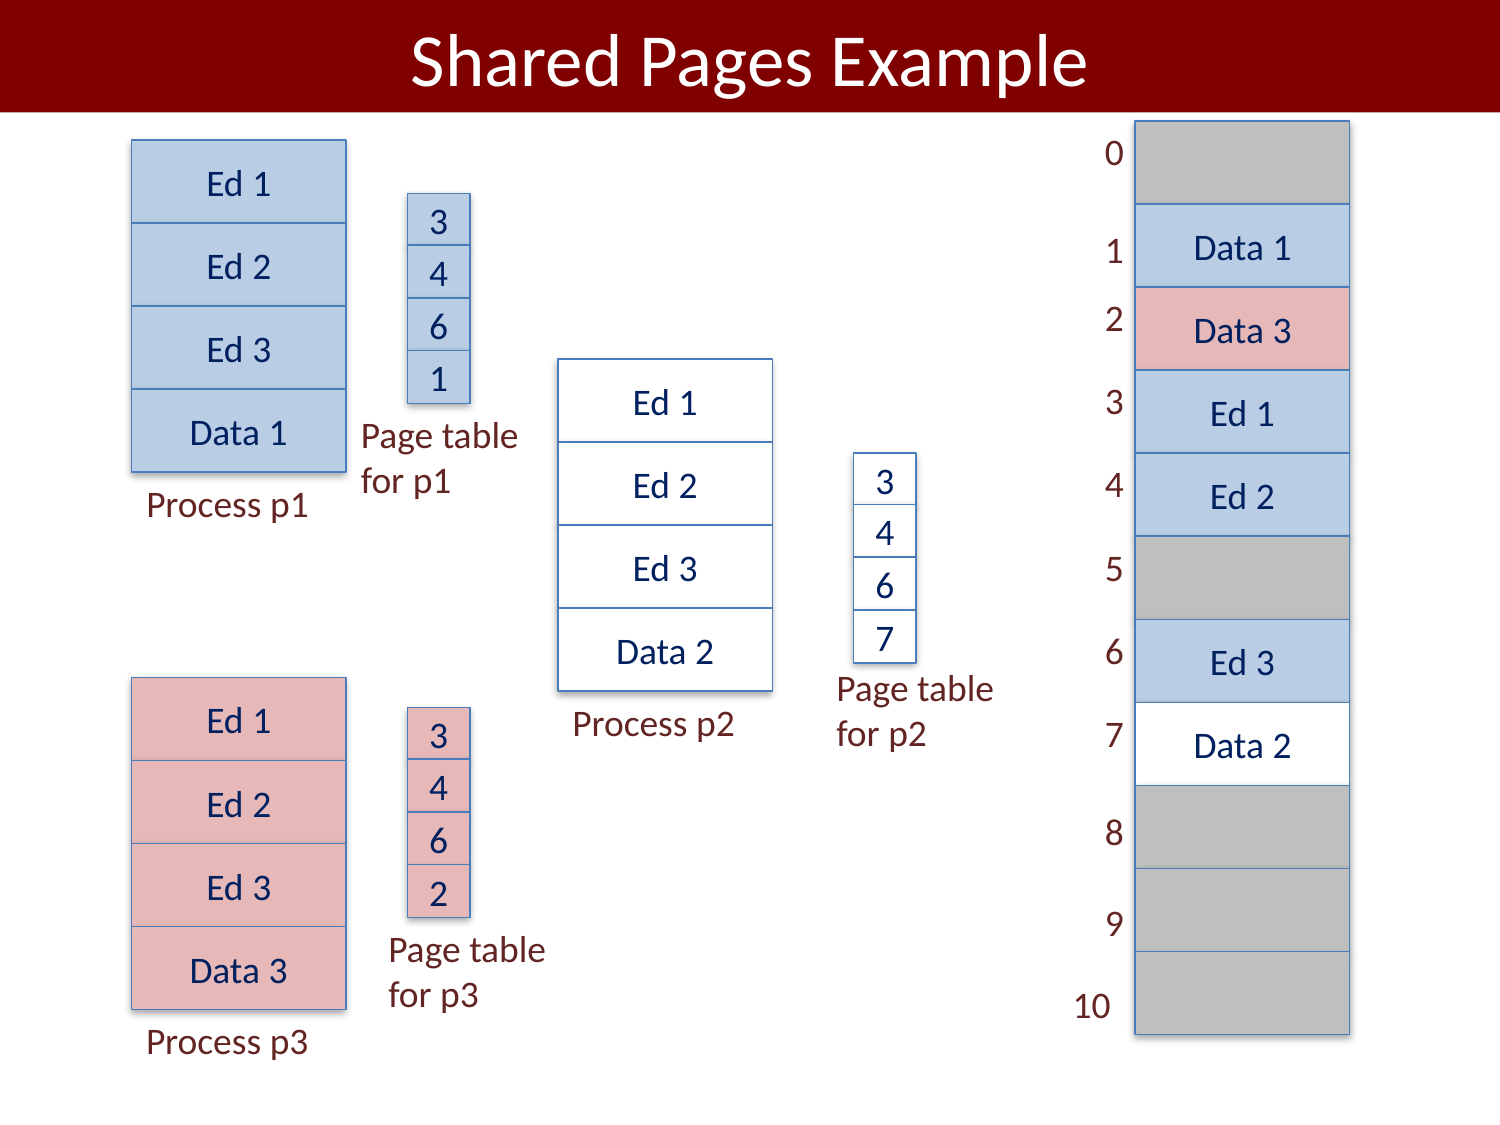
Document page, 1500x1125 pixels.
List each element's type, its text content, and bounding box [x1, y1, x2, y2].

text_box Ed 3 [557, 525, 773, 608]
text_box Ed 1 [557, 358, 773, 441]
text_box 6 [1090, 619, 1253, 680]
text_box 10 [1057, 974, 1221, 1034]
text_box 3 [1090, 370, 1181, 430]
text_box 7 [853, 610, 916, 656]
text_box 4 [407, 244, 470, 297]
text_box 4 [853, 504, 916, 557]
text_box 3 [407, 193, 470, 244]
text_box Process p2 [557, 691, 773, 751]
text_box Ed 3 [131, 306, 346, 389]
text_box 3 [853, 453, 916, 504]
text_box 1 [407, 350, 470, 403]
text_box Data 3 [131, 926, 346, 1009]
text_box 1 [1090, 218, 1181, 279]
text_box Data 3 [1135, 287, 1350, 370]
text_box Ed 1 [131, 139, 346, 222]
text_box [1135, 120, 1350, 203]
text_box Ed 3 [131, 843, 346, 926]
text_box 5 [1090, 536, 1221, 597]
text_box 2 [1090, 286, 1181, 347]
text_box Ed 2 [557, 441, 773, 525]
text_box Page table for p2 [821, 656, 1058, 762]
text_box Data 1 [1135, 203, 1350, 287]
text_box 9 [1090, 891, 1181, 952]
text_box Page table for p1 [346, 403, 558, 509]
text_box 6 [853, 557, 916, 610]
text_box 4 [1090, 453, 1221, 513]
text_box 6 [407, 297, 470, 350]
text_box Page table for p3 [373, 917, 598, 1023]
text_box 3 [407, 707, 470, 759]
text_box Process p1 [131, 472, 374, 532]
text_box Data 2 [1135, 702, 1350, 785]
text_box [1135, 536, 1350, 619]
text_box 8 [1090, 800, 1181, 860]
text_box Ed 1 [131, 677, 346, 760]
text_box Ed 2 [1135, 453, 1350, 536]
text_box 2 [407, 864, 470, 917]
title Shared Pages Example [0, 0, 1500, 113]
text_box 7 [1090, 702, 1253, 763]
text_box Ed 2 [131, 760, 346, 843]
text_box Ed 2 [131, 222, 346, 306]
text_box 6 [407, 811, 470, 864]
text_box 0 [1090, 120, 1181, 181]
text_box Data 2 [557, 608, 773, 691]
text_box Process p3 [131, 1009, 346, 1070]
text_box [1135, 785, 1350, 1035]
text_box Ed 1 [1135, 370, 1350, 453]
text_box Data 1 [131, 389, 346, 472]
text_box 4 [407, 759, 470, 811]
text_box Ed 3 [1135, 619, 1350, 702]
